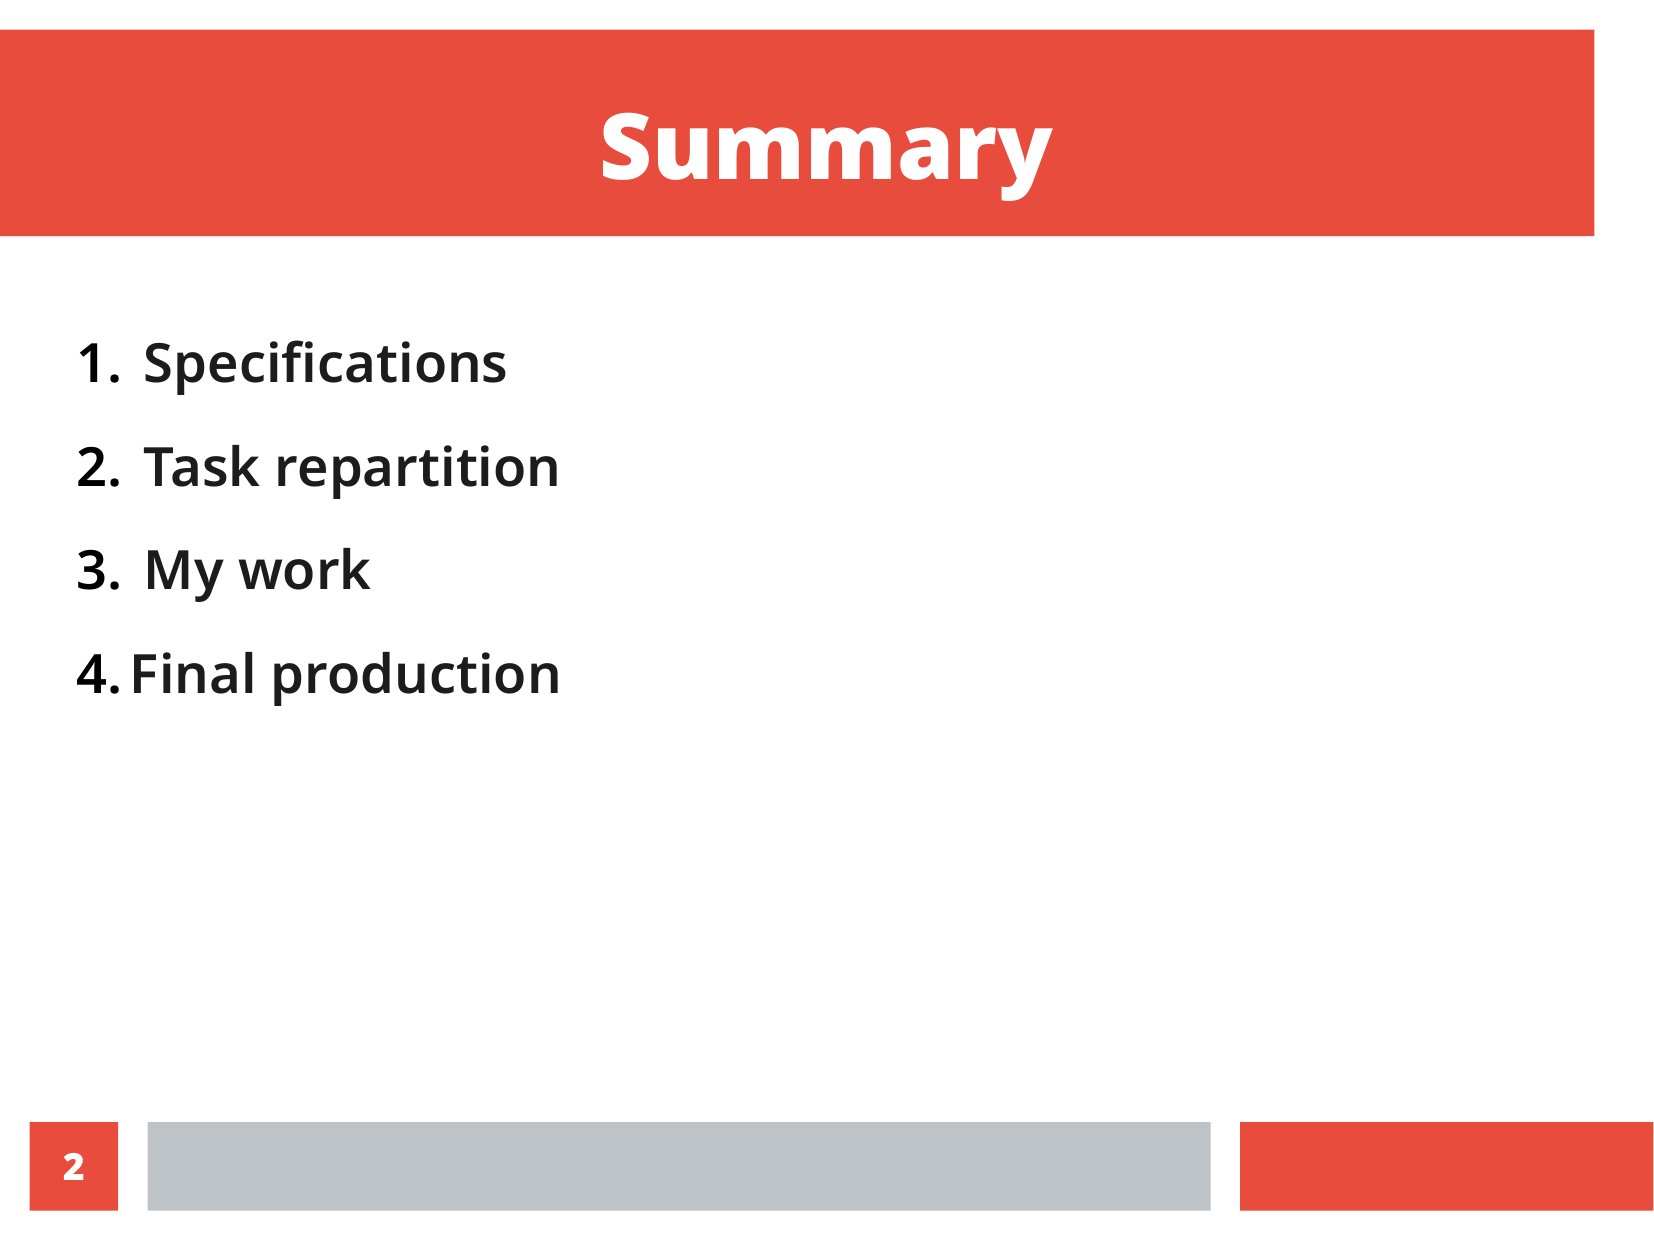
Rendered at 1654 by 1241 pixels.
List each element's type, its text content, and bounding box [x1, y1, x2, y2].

title Summary [59, 59, 1595, 207]
list Specifications Task repartition My work Final production [59, 324, 1565, 1093]
